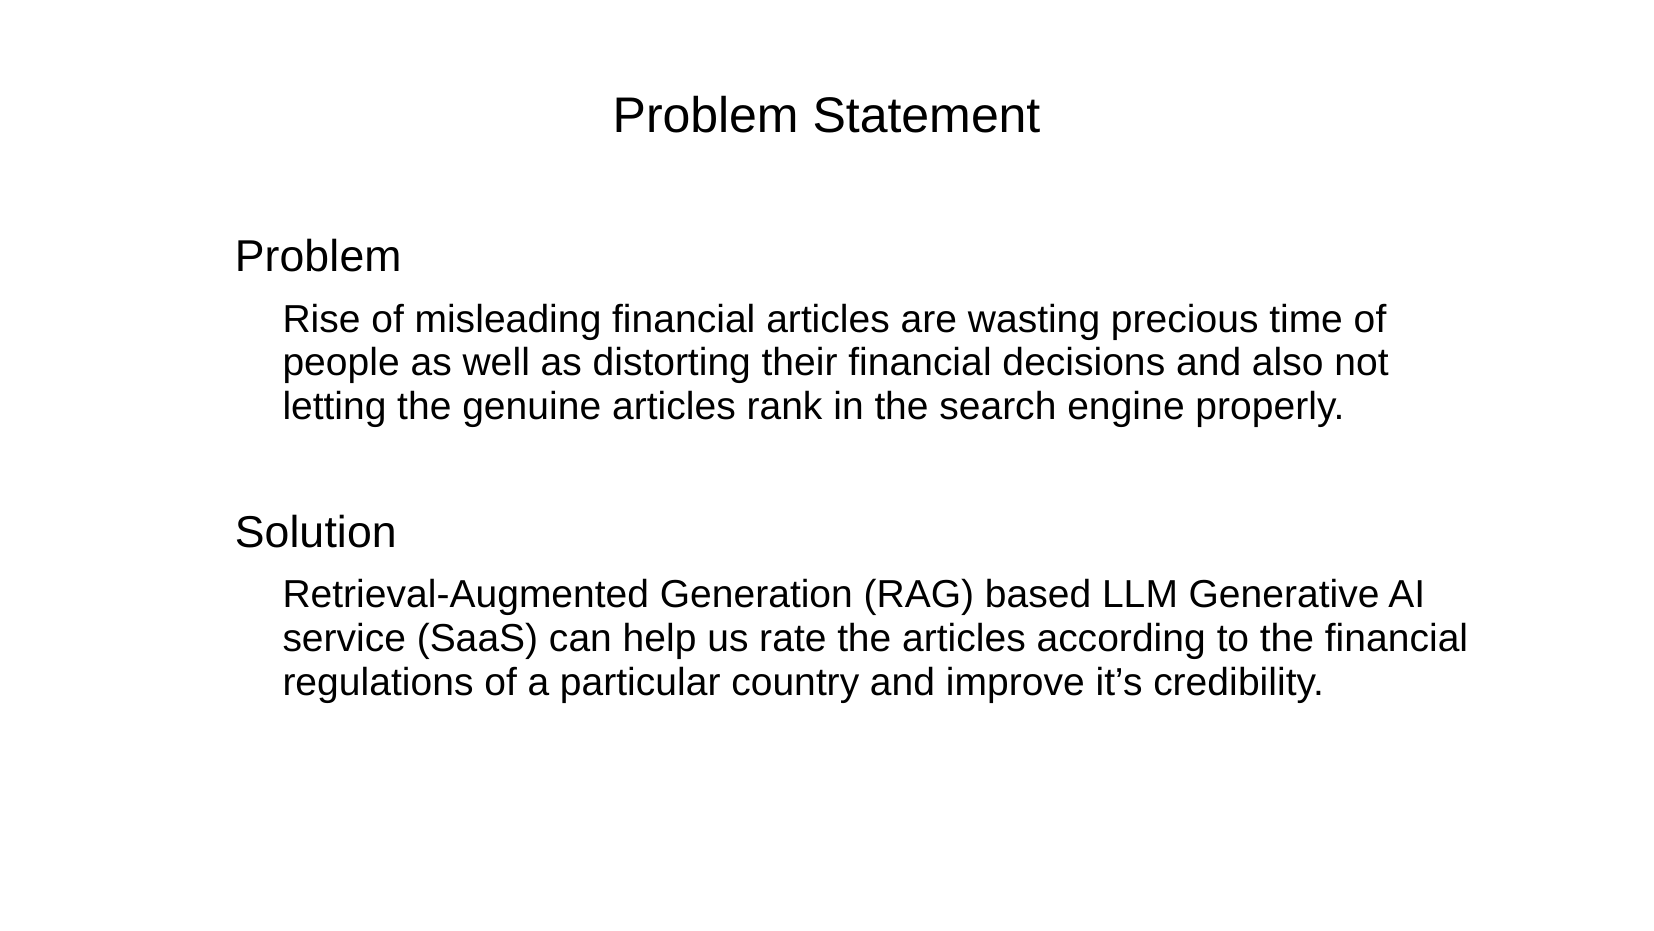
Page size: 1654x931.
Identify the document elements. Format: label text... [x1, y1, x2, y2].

list Problem Rise of misleading financial articles are wasting precious time of people as well as distorting their financial decisions and also not letting the genuine articles rank in the search engine properly. Solution Retrieval-Augmented Generation (RAG) based LLM Generative AI service (SaaS) can help us rate the articles according to the financial regulations of a particular country and improve it’s credibility. [187, 231, 1501, 788]
title Problem Statement [82, 37, 1571, 193]
